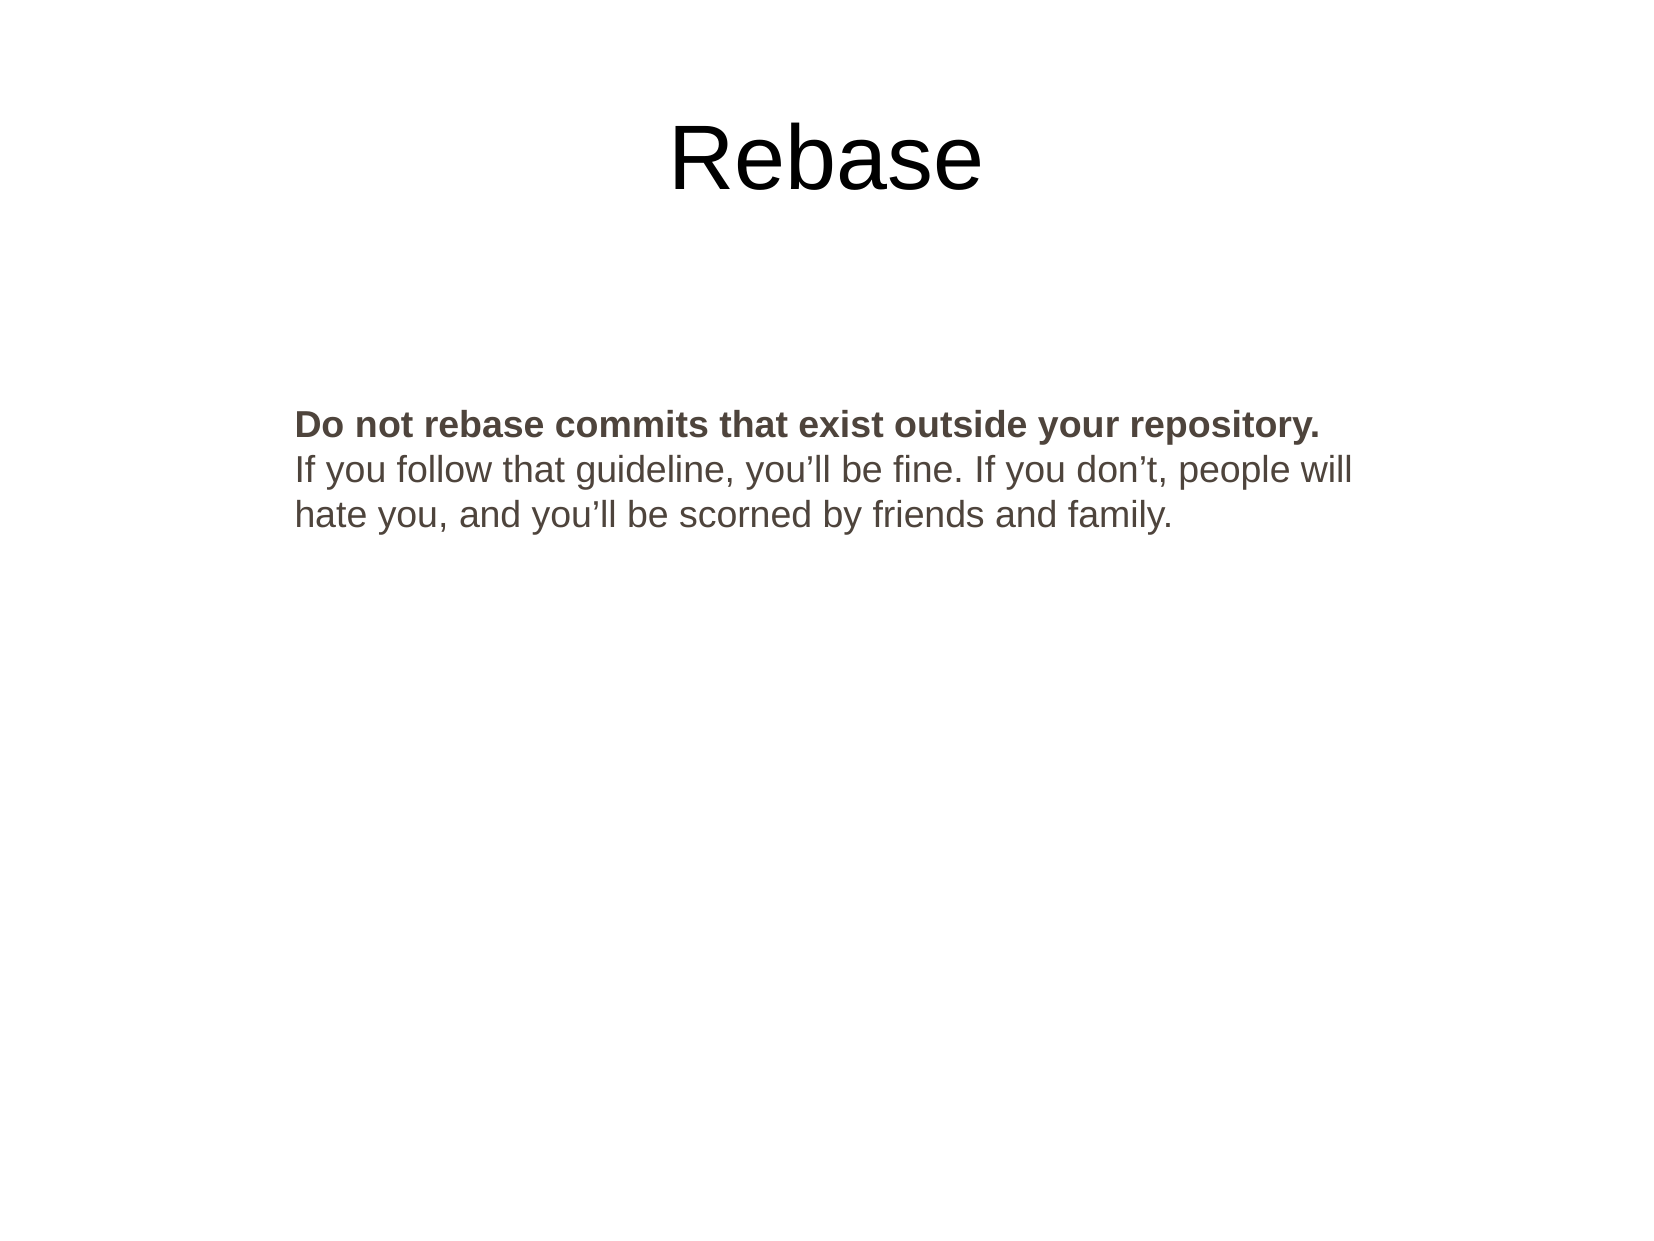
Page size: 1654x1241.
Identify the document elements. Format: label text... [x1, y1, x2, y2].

title Rebase [82, 49, 1571, 257]
text_box Do not rebase commits that exist outside your repository. If you follow that guideline, you’ll be fine. If you don’t, people will hate you, and you’ll be scorned by friends and family. [280, 393, 1374, 543]
